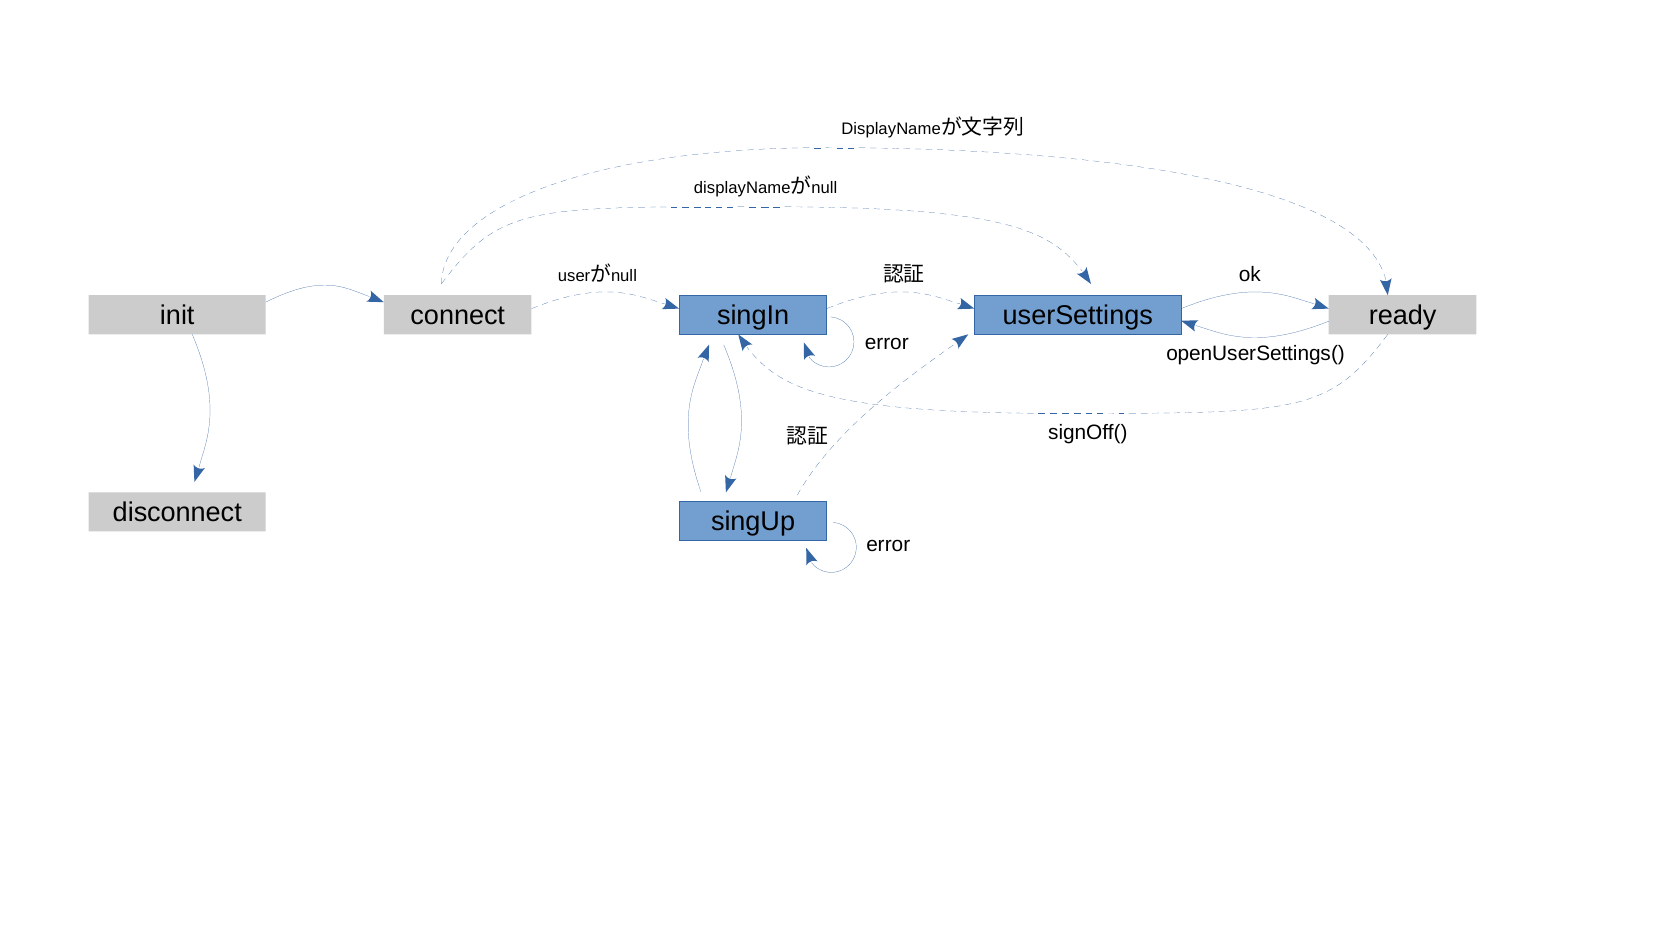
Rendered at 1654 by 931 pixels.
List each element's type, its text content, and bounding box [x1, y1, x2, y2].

text_box signOff() [1033, 413, 1152, 452]
text_box ok [1224, 255, 1276, 294]
text_box disconnect [88, 492, 266, 532]
text_box error [851, 525, 926, 564]
text_box ready [1328, 295, 1477, 335]
text_box displayNameがnull [679, 161, 875, 207]
text_box 認証 [868, 250, 940, 296]
text_box init [88, 295, 266, 335]
text_box DisplayNameが文字列 [826, 102, 1039, 148]
text_box singUp [679, 501, 827, 541]
text_box openUserSettings() [1151, 334, 1361, 373]
text_box error [850, 323, 924, 362]
text_box connect [383, 295, 532, 335]
text_box userSettings [974, 295, 1182, 335]
text_box singIn [679, 295, 827, 335]
text_box userがnull [543, 250, 739, 296]
text_box 認証 [771, 412, 843, 458]
